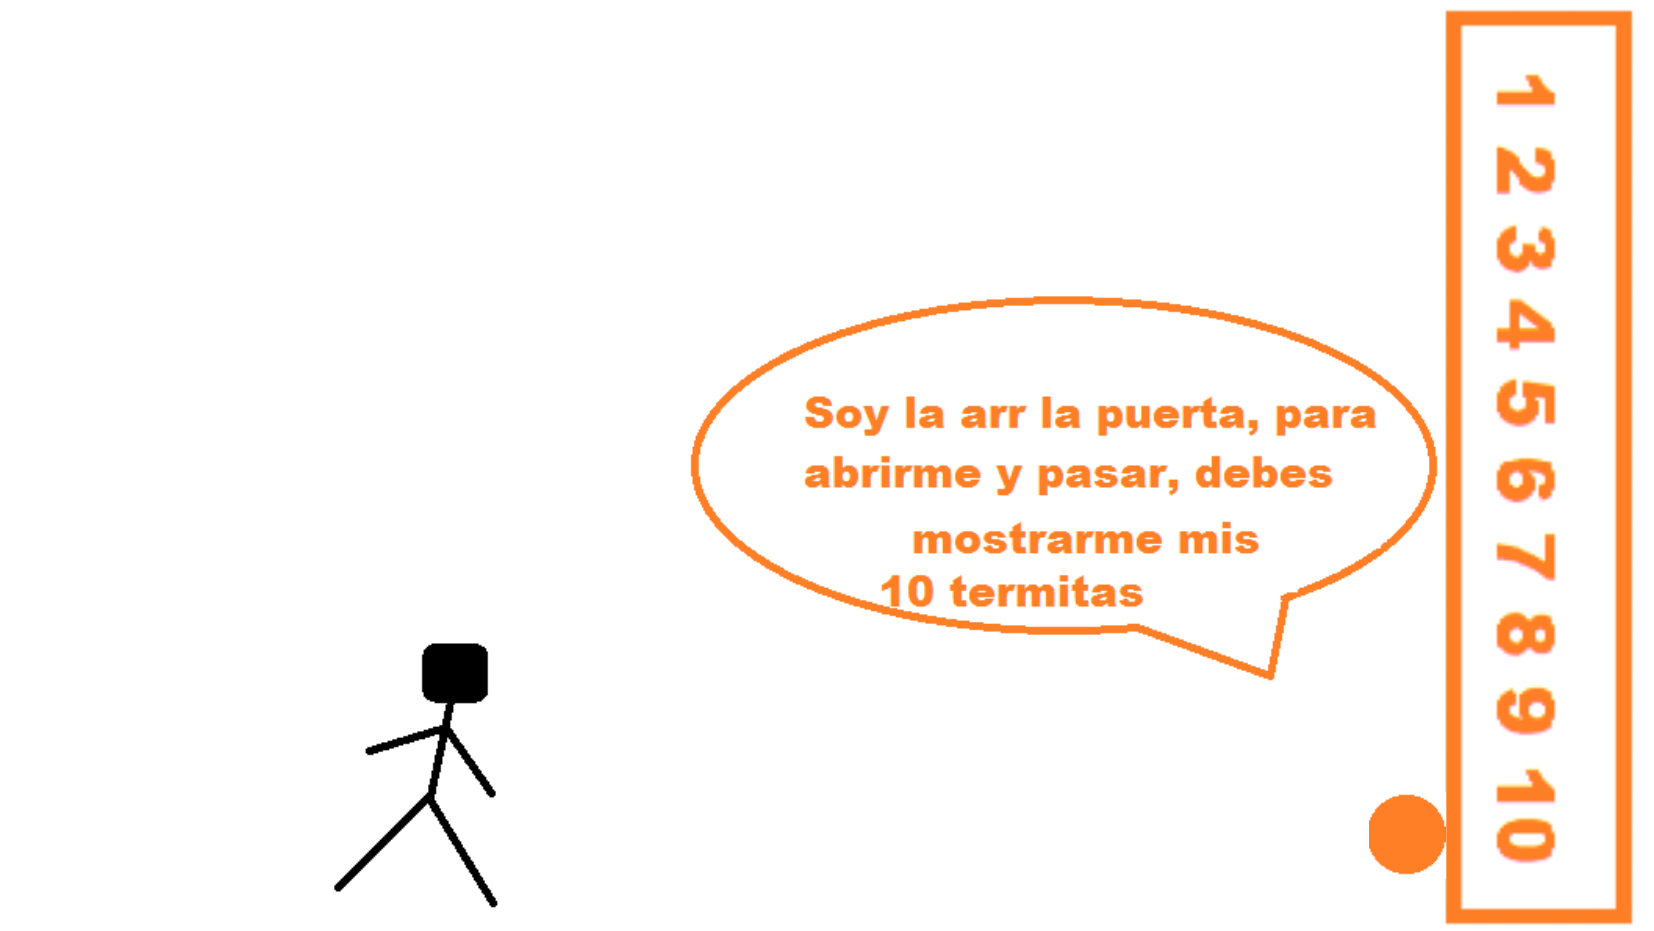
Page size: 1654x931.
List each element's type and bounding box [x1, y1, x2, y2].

picture [283, 592, 557, 931]
picture [1369, 0, 1654, 926]
picture [685, 295, 1442, 682]
